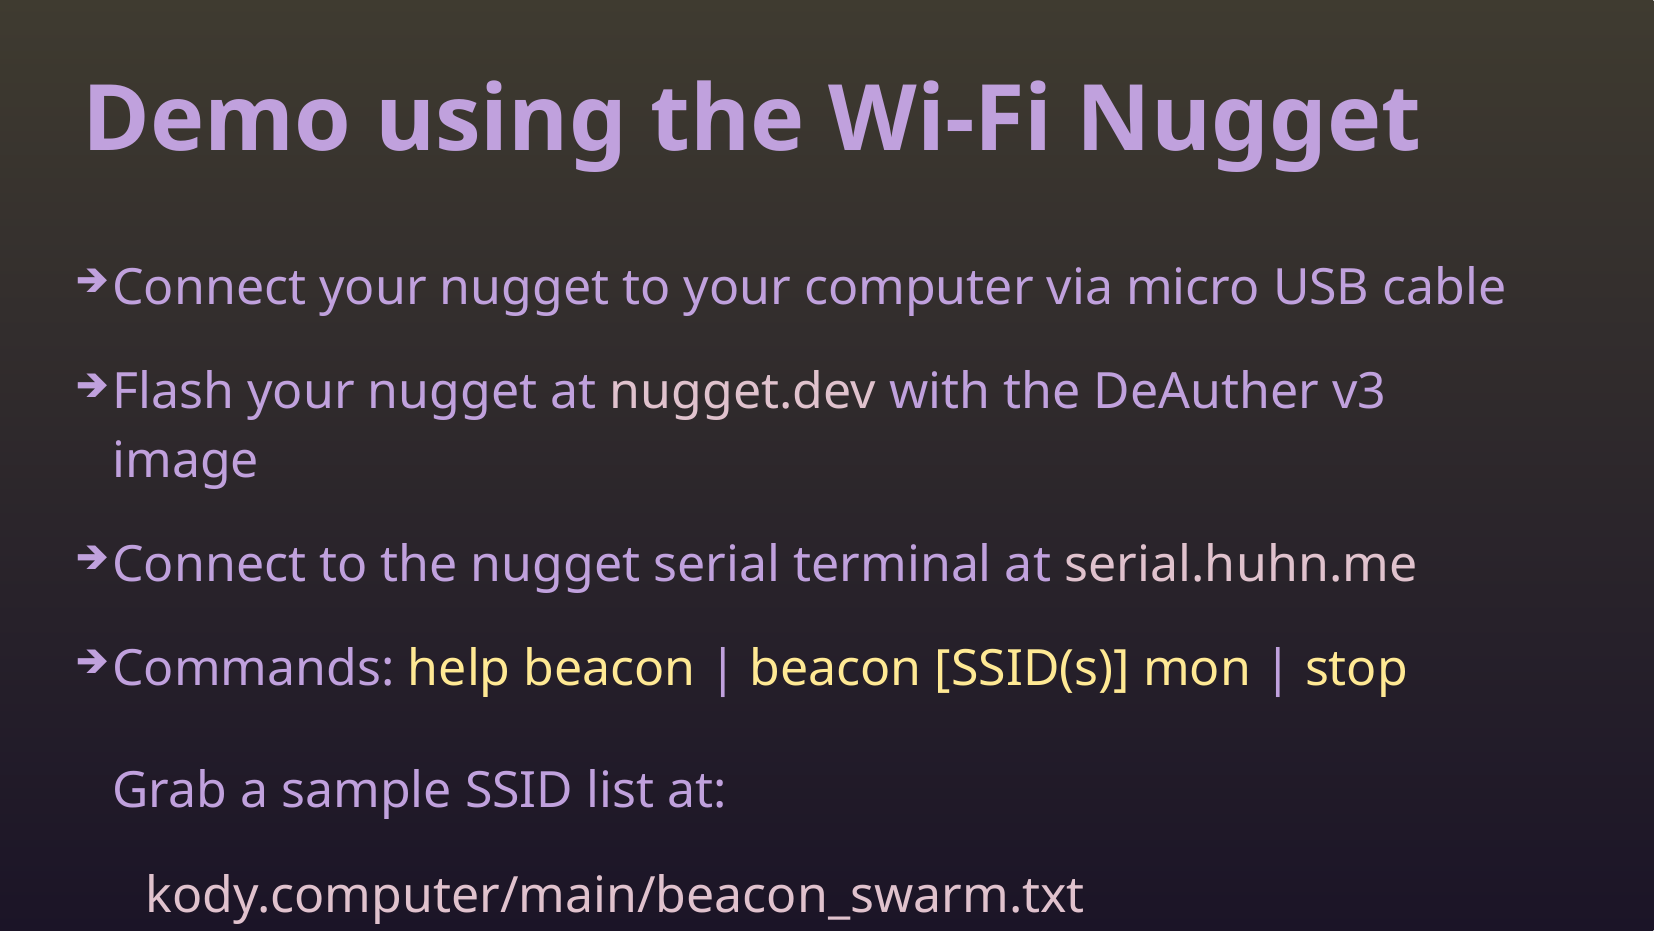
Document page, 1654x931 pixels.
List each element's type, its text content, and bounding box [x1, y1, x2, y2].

subtitle Connect your nugget to your computer via micro USB cable Flash your nugget at nugget.dev with the DeAuther v3 image Connect to the nugget serial terminal at serial.huhn.me Commands: help beacon | beacon [SSID(s)] mon | stop Grab a sample SSID list at: kody.computer/main/beacon_swarm.txt Or create your own! [75, 250, 1526, 922]
title Demo using the Wi-Fi Nugget [82, 37, 1571, 193]
